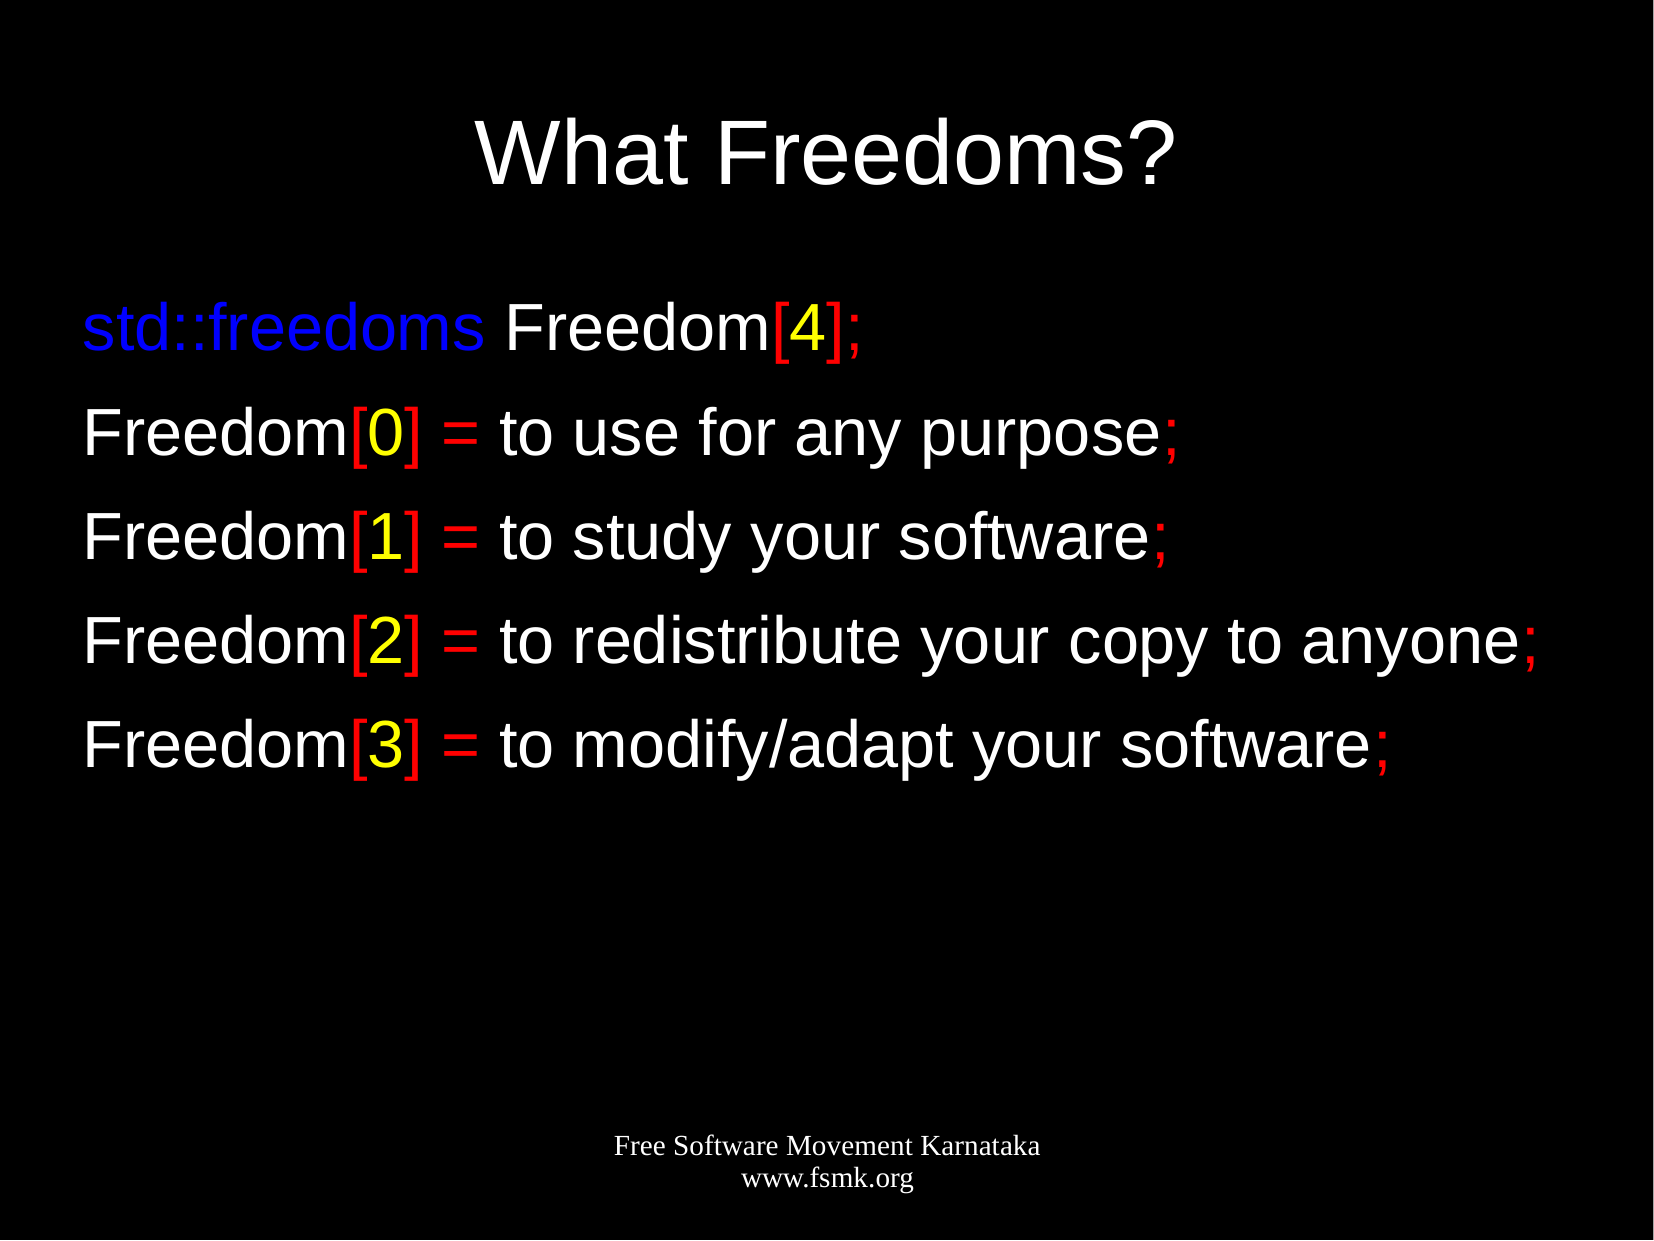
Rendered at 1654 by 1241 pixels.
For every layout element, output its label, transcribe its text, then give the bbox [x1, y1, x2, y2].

list std::freedoms Freedom[4]; Freedom[0] = to use for any purpose; Freedom[1] = to study your software; Freedom[2] = to redistribute your copy to anyone; Freedom[3] = to modify/adapt your software; [82, 290, 1571, 1109]
title What Freedoms? [82, 49, 1571, 257]
